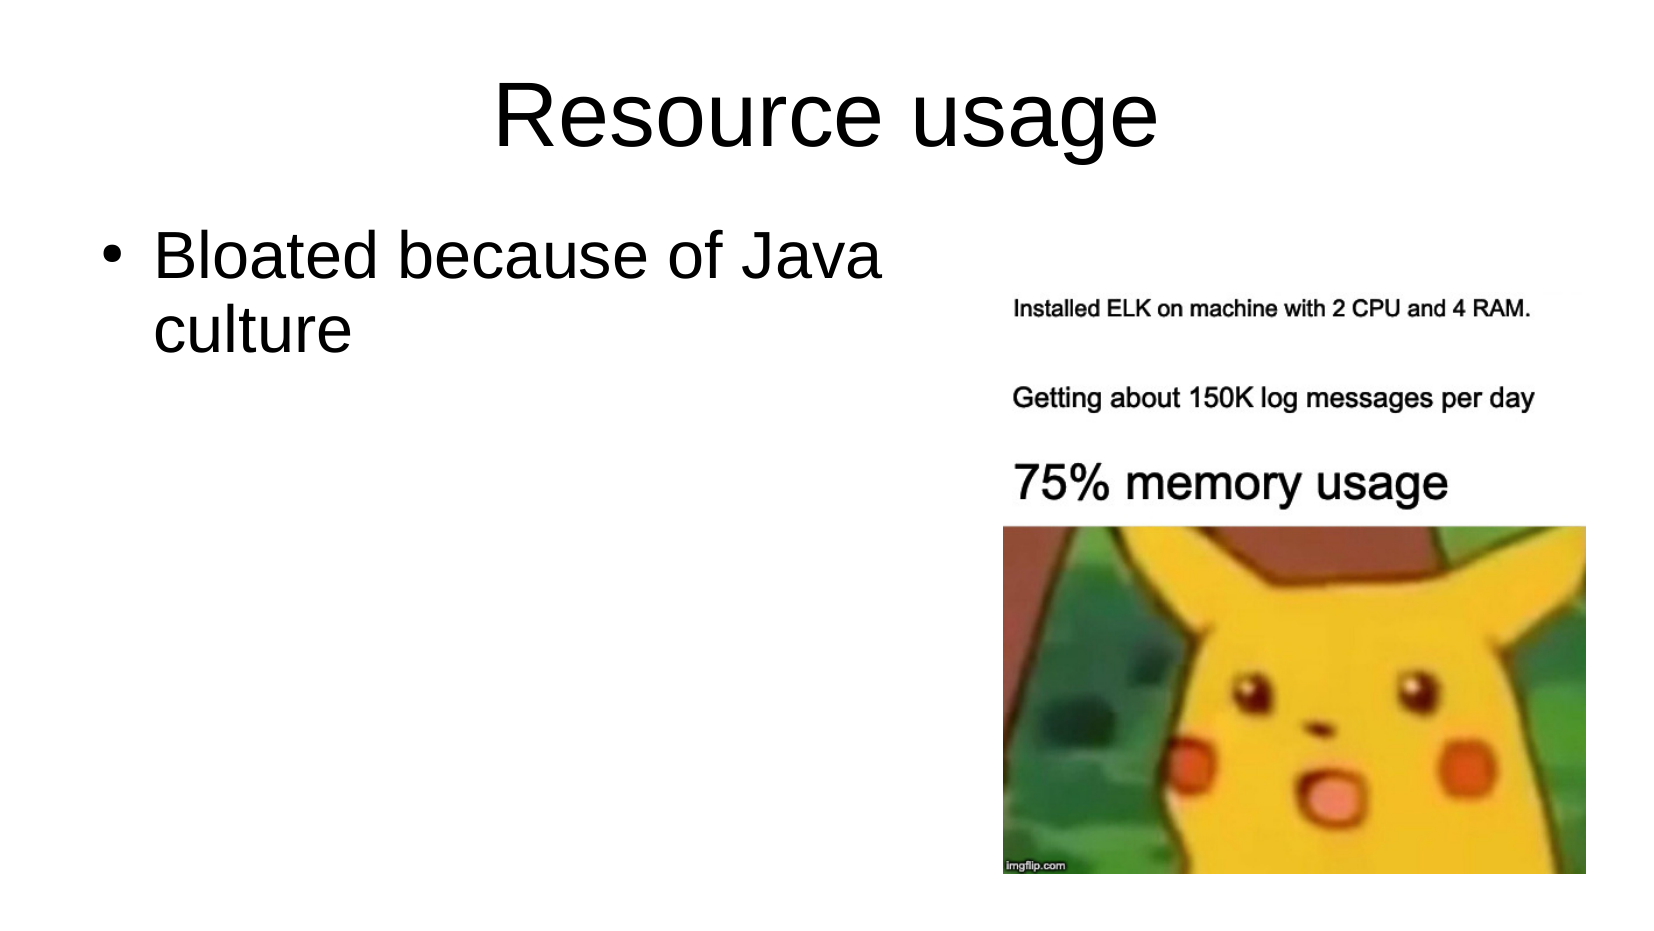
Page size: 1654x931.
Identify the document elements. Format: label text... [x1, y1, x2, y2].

list Bloated because of Java culture [82, 217, 993, 758]
picture [1003, 292, 1586, 875]
title Resource usage [82, 37, 1571, 193]
